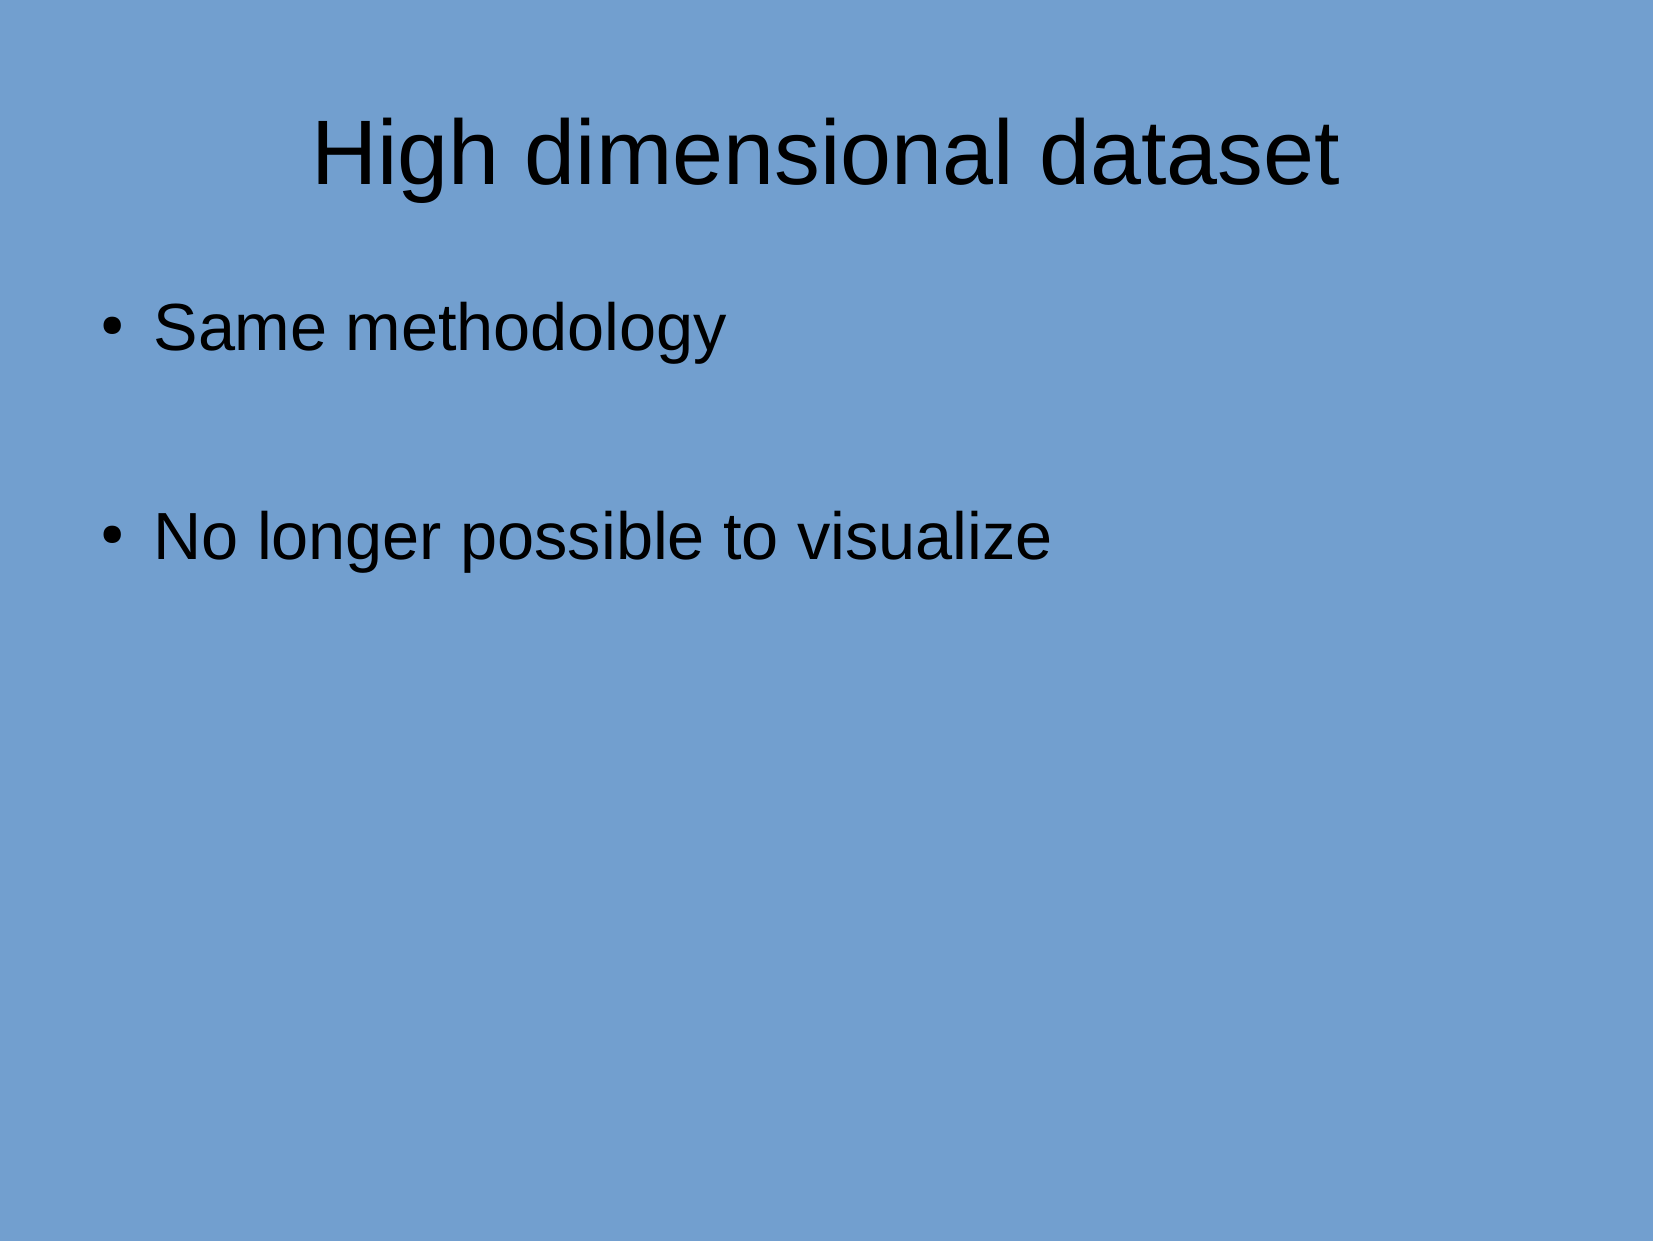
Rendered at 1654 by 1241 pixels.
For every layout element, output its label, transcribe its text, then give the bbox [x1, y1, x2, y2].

title High dimensional dataset [82, 49, 1571, 257]
list Same methodology No longer possible to visualize [82, 290, 1571, 1010]
